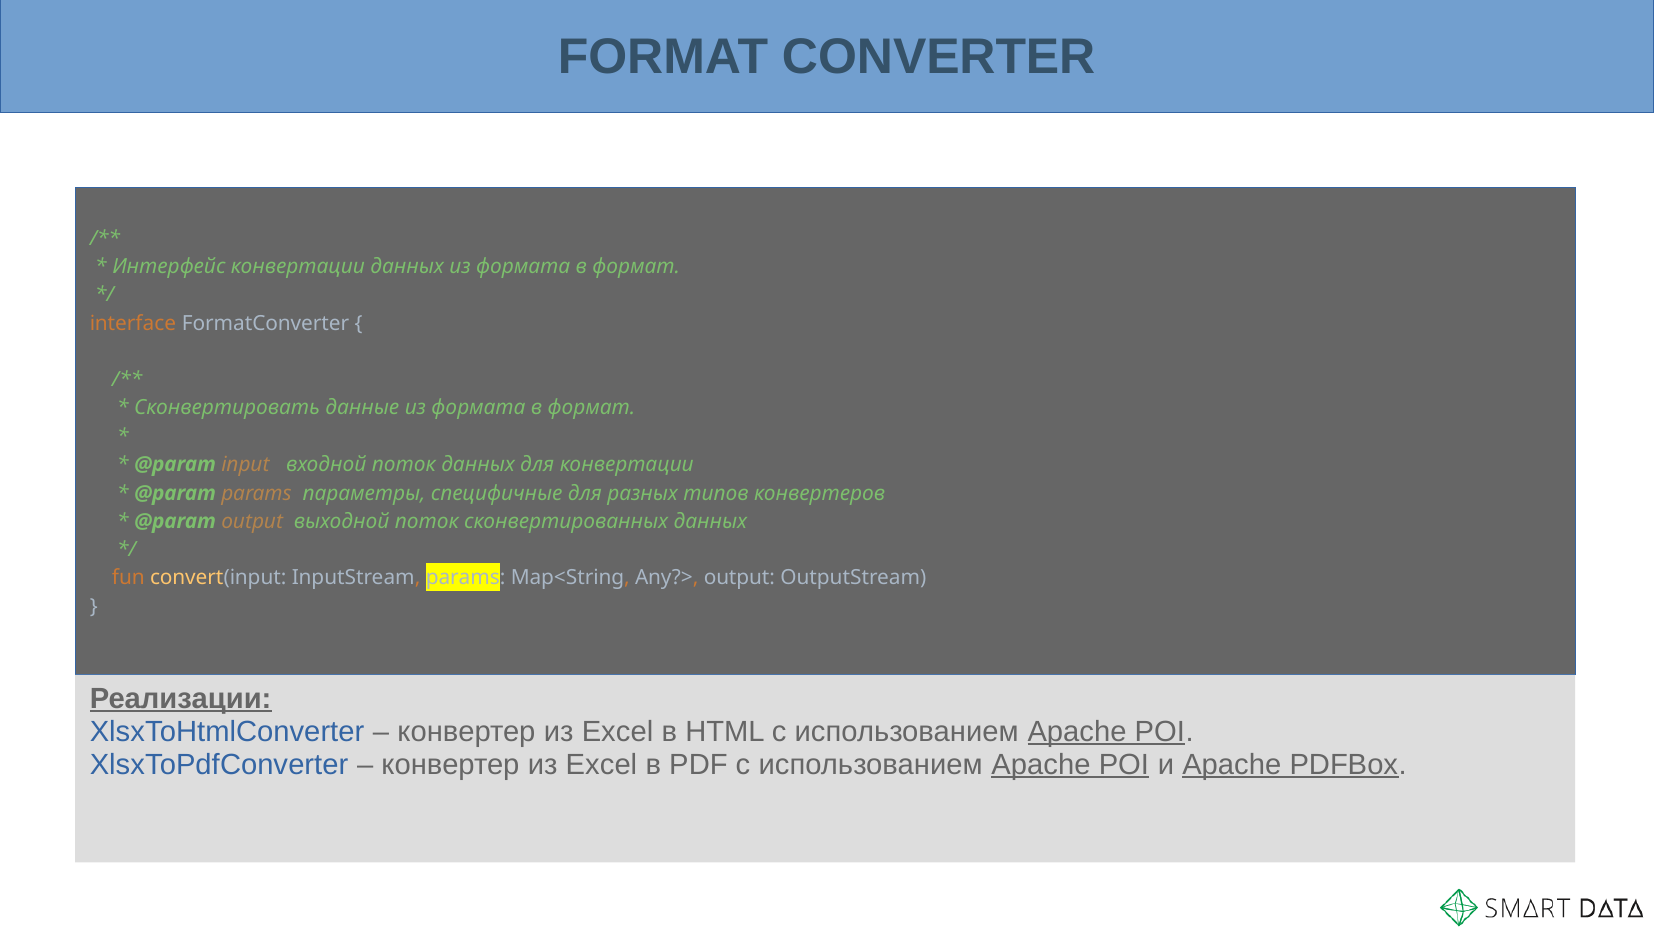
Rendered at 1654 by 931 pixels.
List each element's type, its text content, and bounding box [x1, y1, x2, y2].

picture [1434, 883, 1654, 931]
text_box Реализации: XlsxToHtmlConverter – конвертер из Excel в HTML с использованием Apache POI. XlsxToPdfConverter – конвертер из Excel в PDF с использованием Apache POI и Apache PDFBox. [75, 674, 1576, 863]
text_box /** * Интерфейс конвертации данных из формата в формат. */ interface FormatConverter { /** * Сконвертировать данные из формата в формат. * * @param input входной поток данных для конвертации * @param params параметры, специфичные для разных типов конвертеров * @param output выходной поток сконвертированных данных */ fun convert(input: InputStream, params: Map<String, Any?>, output: OutputStream) } [75, 187, 1576, 674]
text_box FORMAT CONVERTER [0, 0, 1654, 113]
